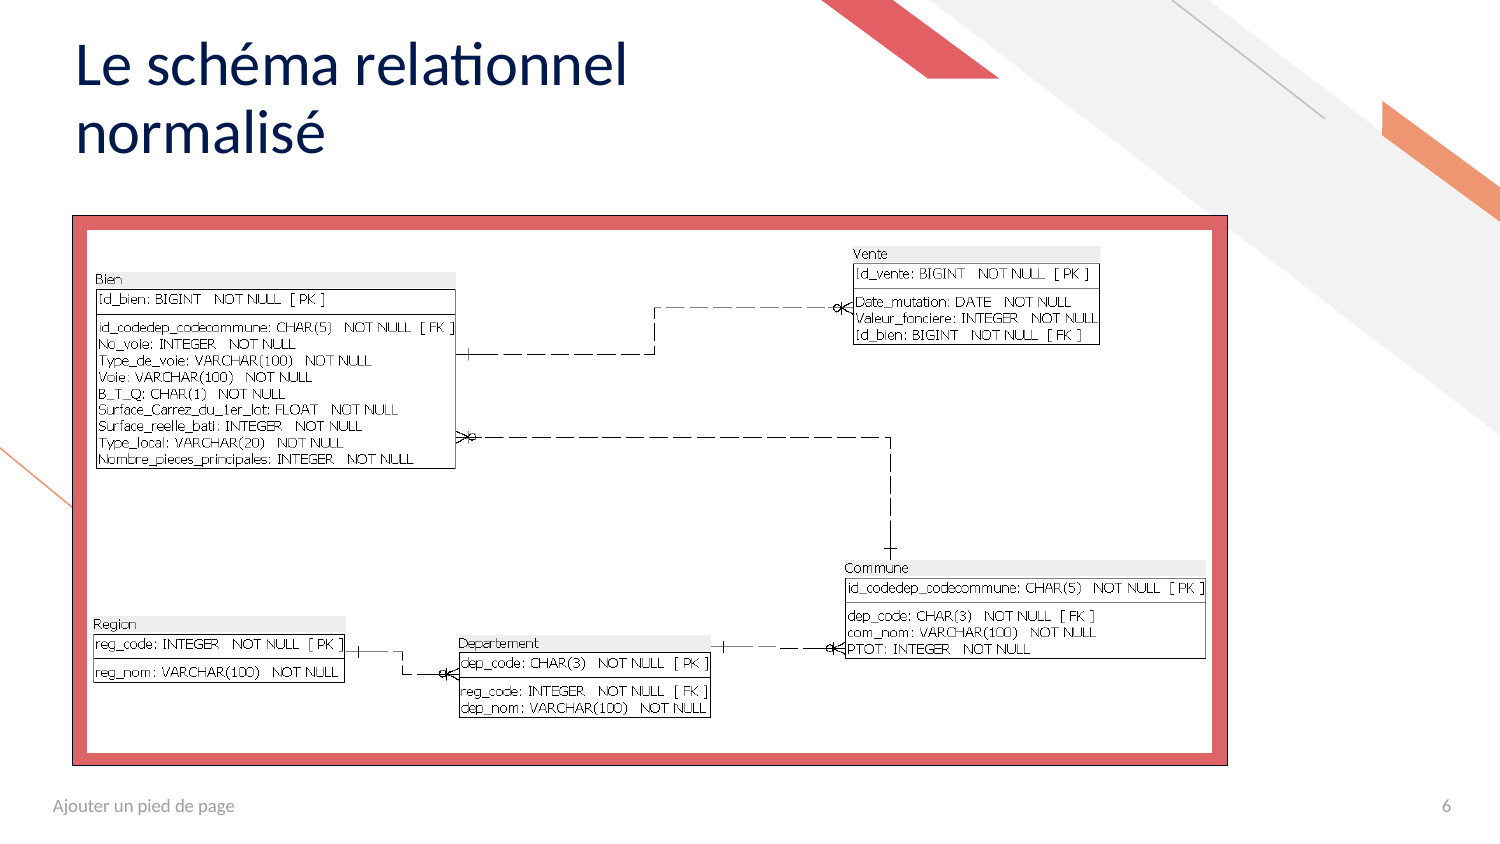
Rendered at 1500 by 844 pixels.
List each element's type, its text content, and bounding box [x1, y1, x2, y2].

title Le schéma relationnel normalisé [63, 25, 834, 167]
slide_number <numéro> [1371, 782, 1463, 827]
footer Ajouter un pied de page [41, 782, 548, 827]
picture [87, 230, 1212, 753]
text_box [72, 215, 1228, 766]
